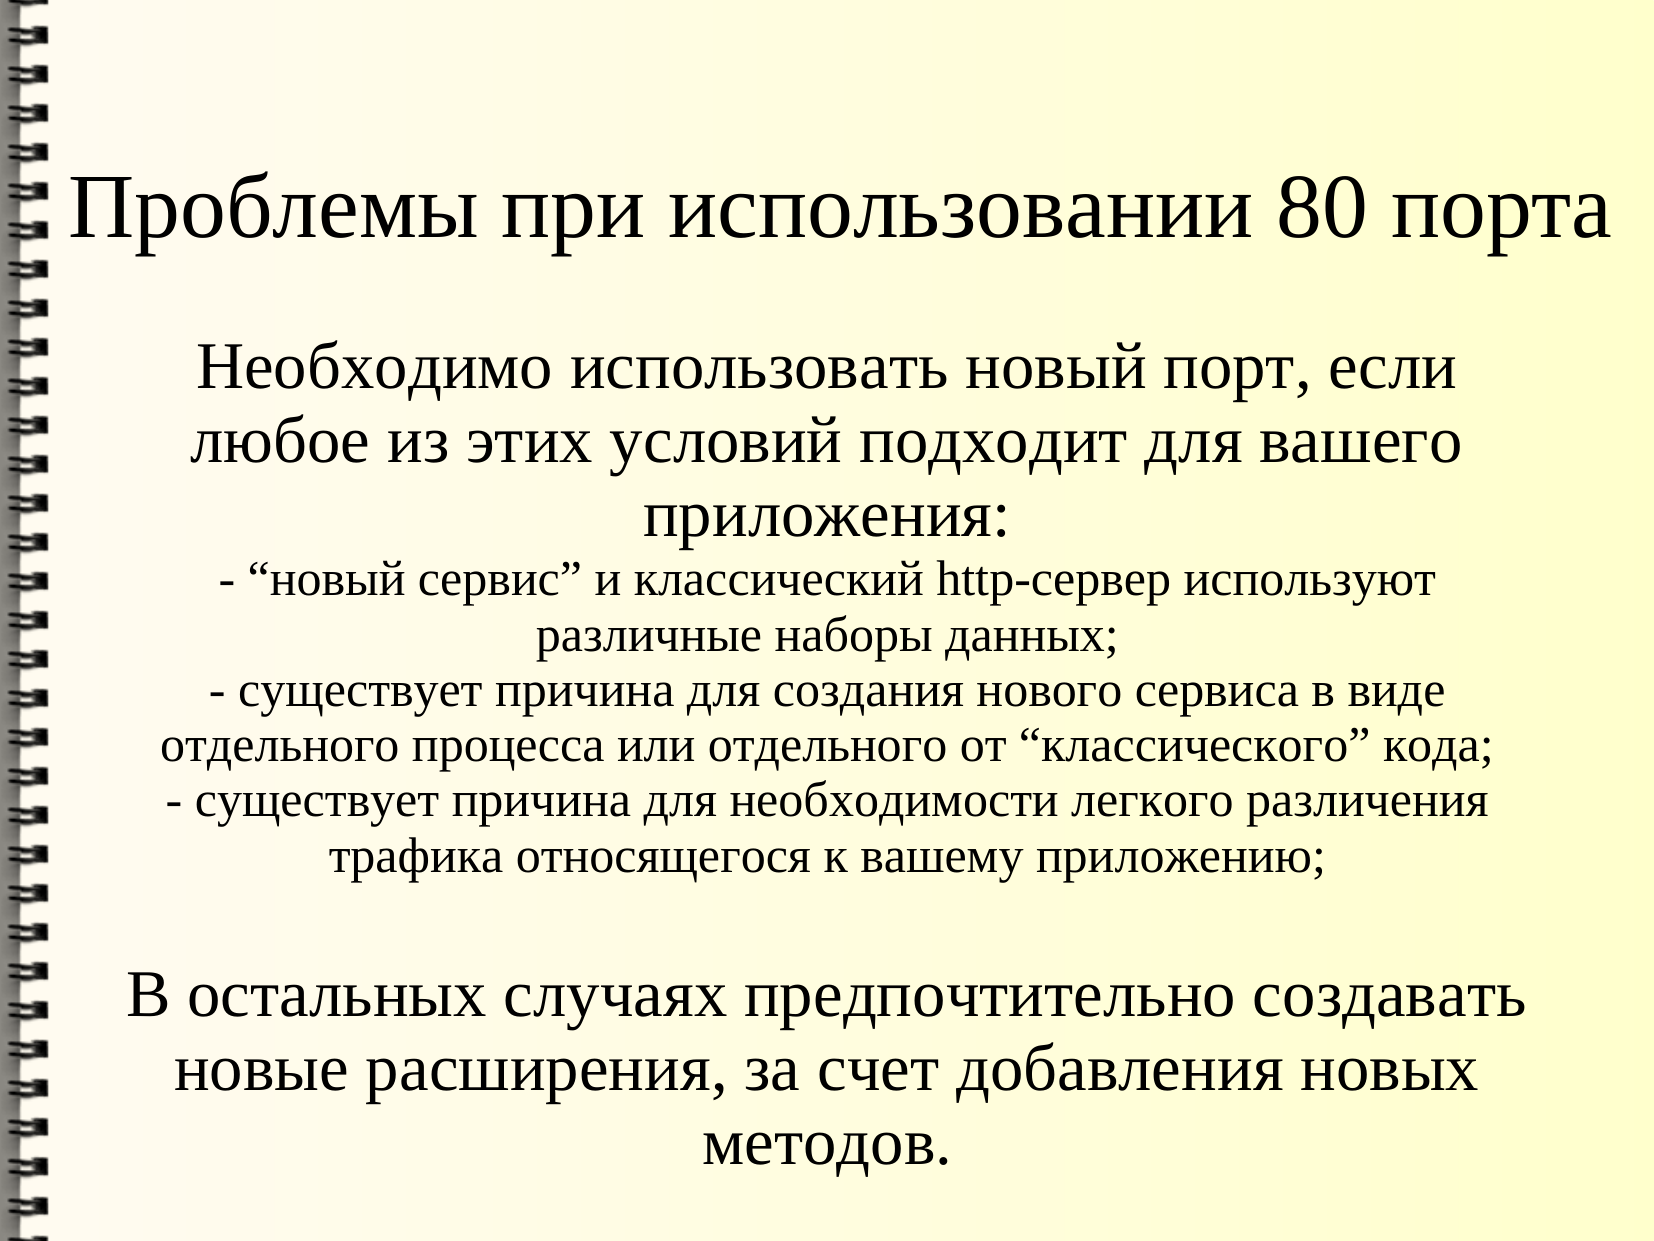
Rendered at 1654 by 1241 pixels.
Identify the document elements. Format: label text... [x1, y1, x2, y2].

subtitle Необходимо использовать новый порт, если любое из этих условий подходит для вашего приложения: - “новый сервис” и классический http-сервер используют различные наборы данных; - существует причина для создания нового сервиса в виде отдельного процесса или отдельного от “классического” кода; - существует причина для необходимости легкого различения трафика относящегося к вашему приложению; В остальных случаях предпочтительно создавать новые расширения, за счет добавления новых методов. [121, 328, 1534, 1180]
title Проблемы при использовании 80 порта [59, 102, 1625, 311]
picture [0, 0, 1654, 1241]
